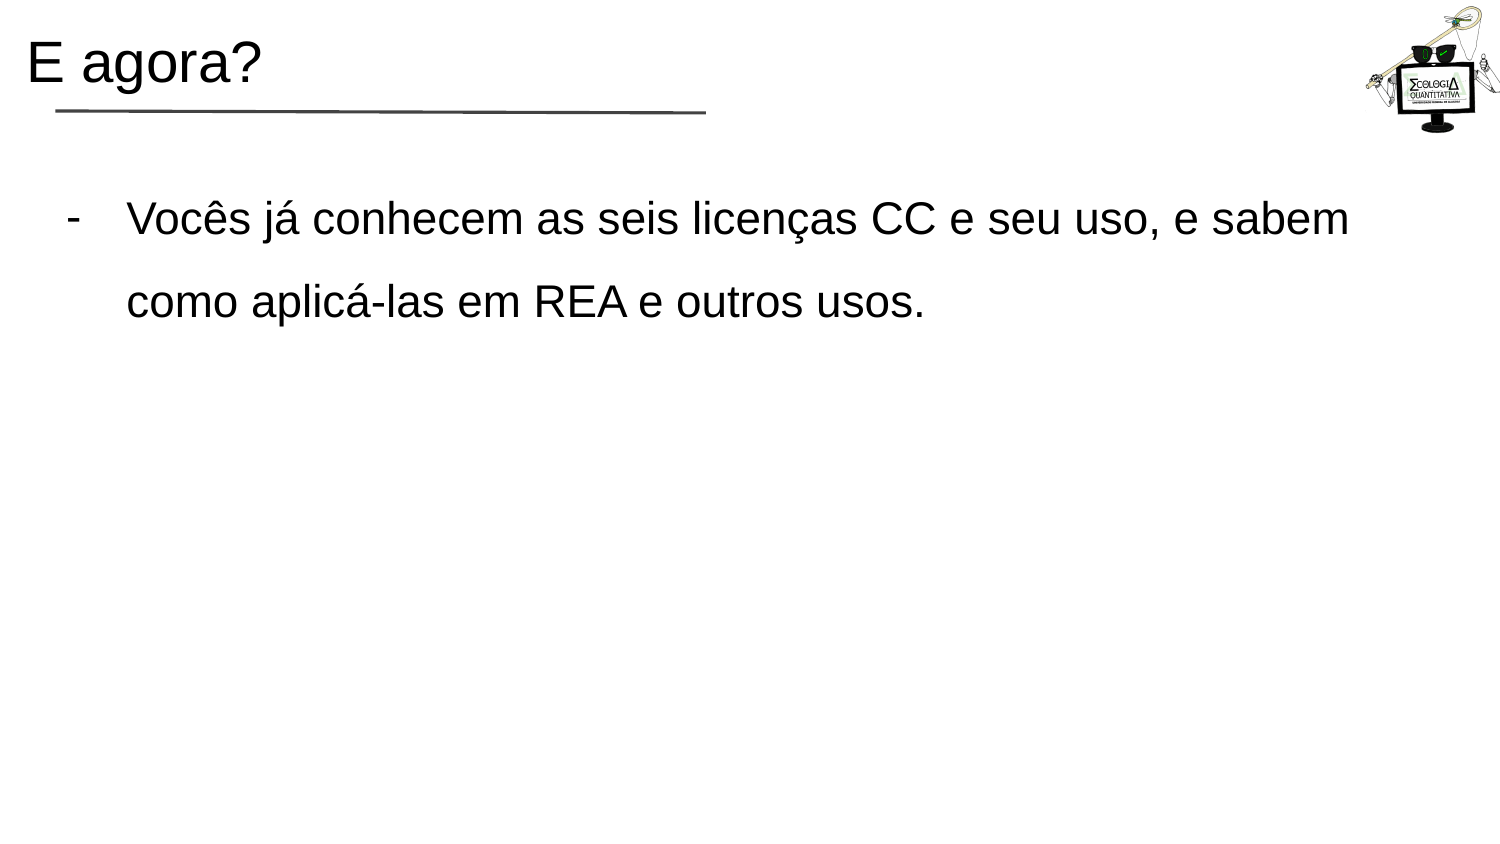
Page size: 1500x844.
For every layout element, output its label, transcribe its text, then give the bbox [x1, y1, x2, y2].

text_box E agora? [11, 9, 1210, 117]
text_box Vocês já conhecem as seis licenças CC e seu uso, e sabem como aplicá-las em REA e outros usos. [36, 146, 1412, 801]
picture [1365, 3, 1500, 135]
